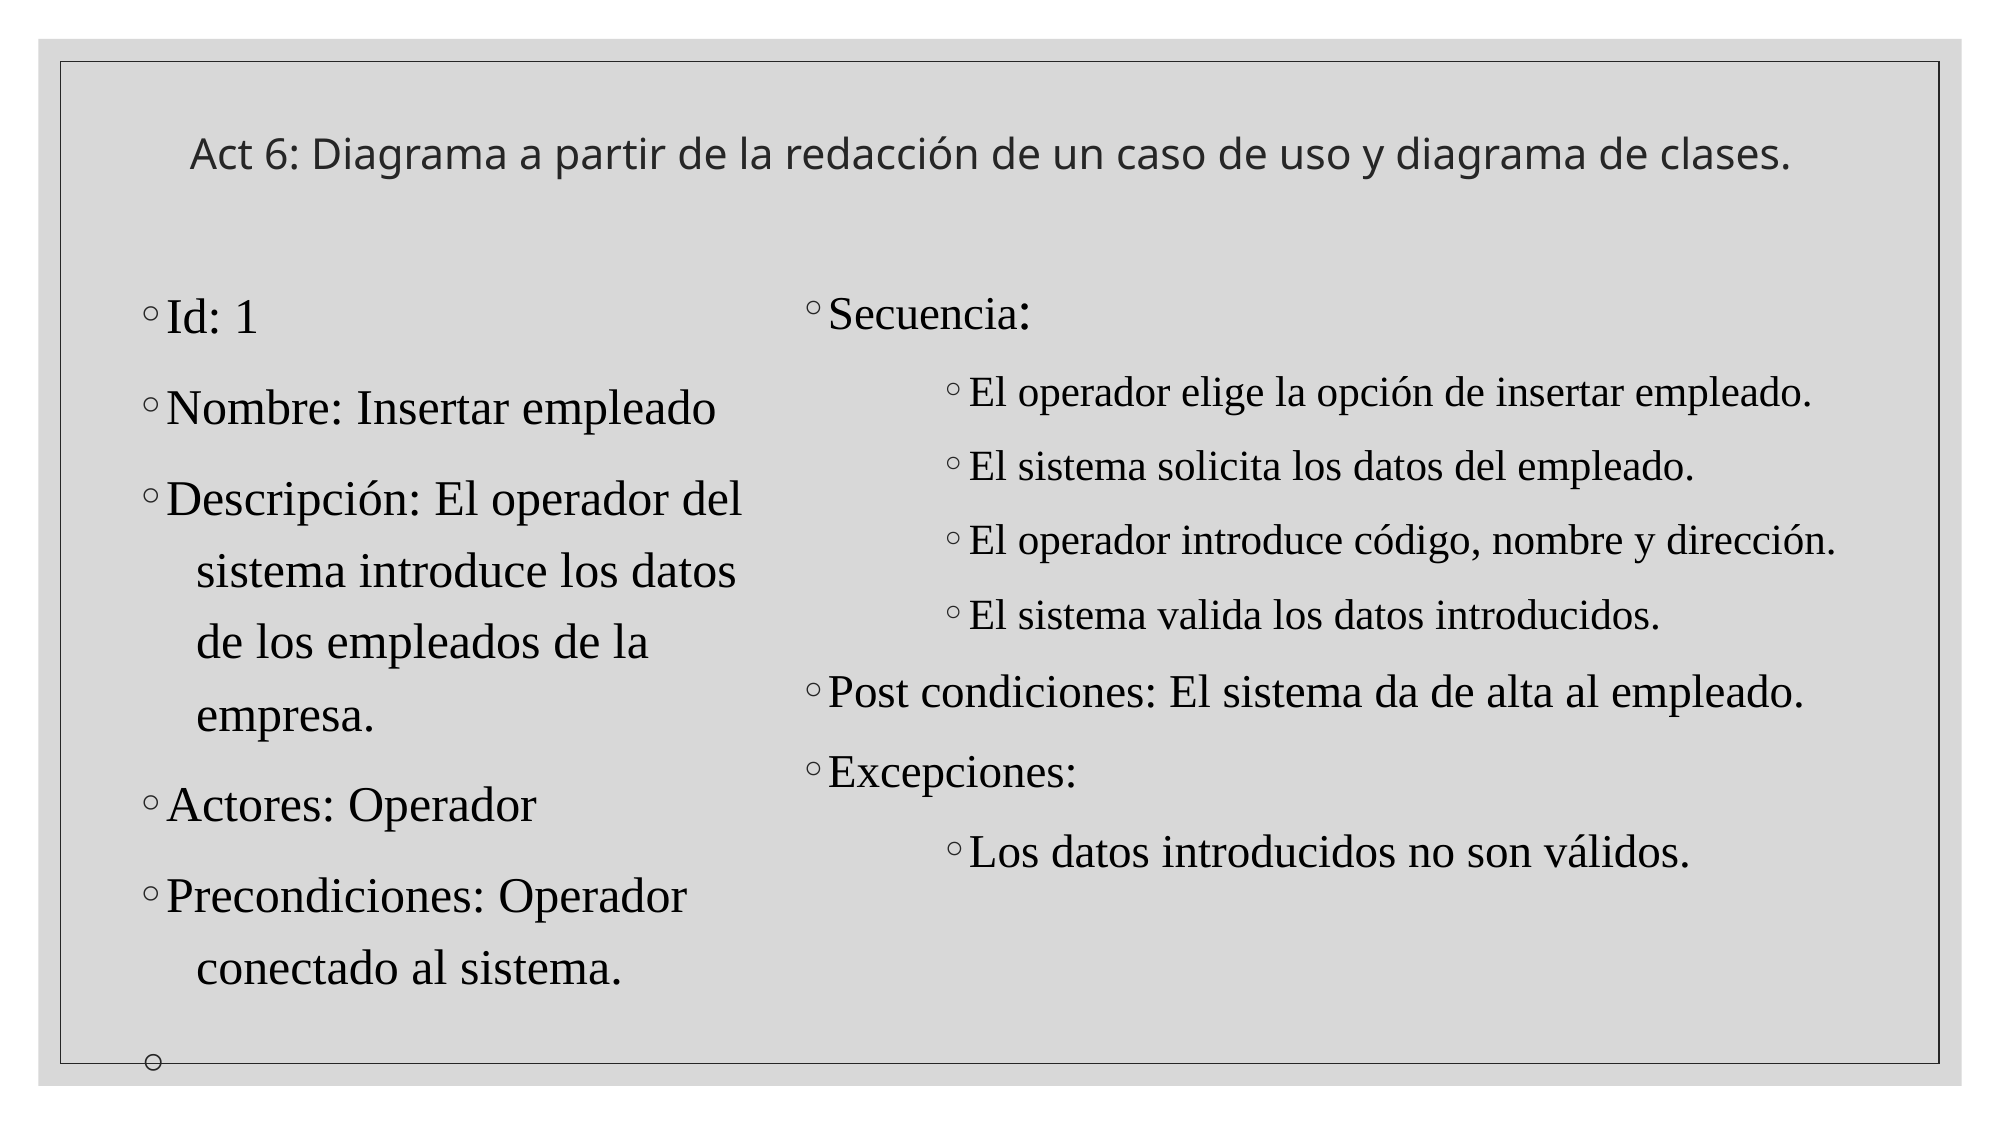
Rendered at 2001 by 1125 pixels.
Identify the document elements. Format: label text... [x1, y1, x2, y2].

text_box Secuencia: El operador elige la opción de insertar empleado. El sistema solicita los datos del empleado. El operador introduce código, nombre y dirección. El sistema valida los datos introducidos. Post condiciones: El sistema da de alta al empleado. Excepciones: Los datos introducidos no son válidos. [784, 260, 1880, 1020]
title Act 6: Diagrama a partir de la redacción de un caso de uso y diagrama de clases. [174, 105, 1825, 207]
list Id: 1 Nombre: Insertar empleado Descripción: El operador del sistema introduce los datos de los empleados de la empresa. Actores: Operador Precondiciones: Operador conectado al sistema. [120, 264, 771, 1023]
